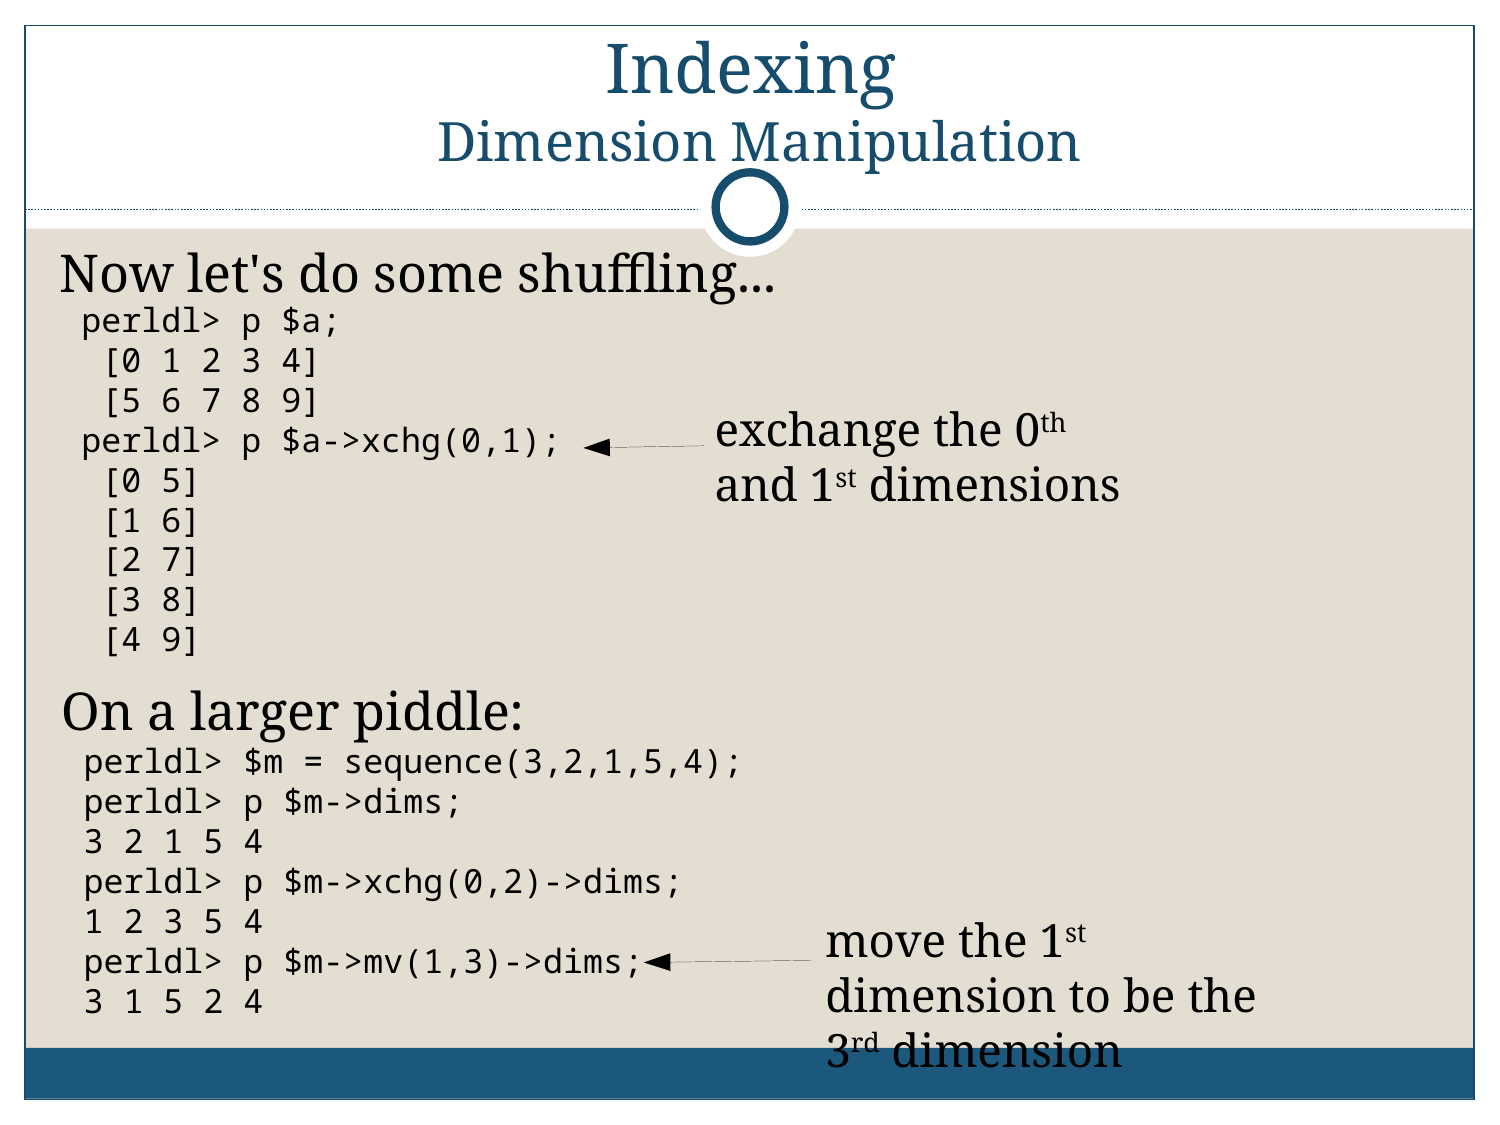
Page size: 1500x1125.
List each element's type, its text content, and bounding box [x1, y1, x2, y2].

text_box perldl> p $a; [0 1 2 3 4] [5 6 7 8 9] perldl> p $a->xchg(0,1); [0 5] [1 6] [2 7] [3 8] [4 9] [66, 291, 607, 673]
list On a larger piddle: [2, 677, 632, 755]
text_box move the 1st dimension to be the 3rd dimension [810, 904, 1284, 1029]
list Now let's do some shuffling... [0, 240, 1436, 317]
text_box perldl> $m = sequence(3,2,1,5,4); perldl> p $m->dims; 3 2 1 5 4 perldl> p $m->xchg(0,2)->dims; 1 2 3 5 4 perldl> p $m->mv(1,3)->dims; 3 1 5 2 4 [68, 733, 794, 1034]
title Indexing Dimension Manipulation [59, 0, 1460, 180]
text_box exchange the 0th and 1st dimensions [699, 393, 1203, 569]
